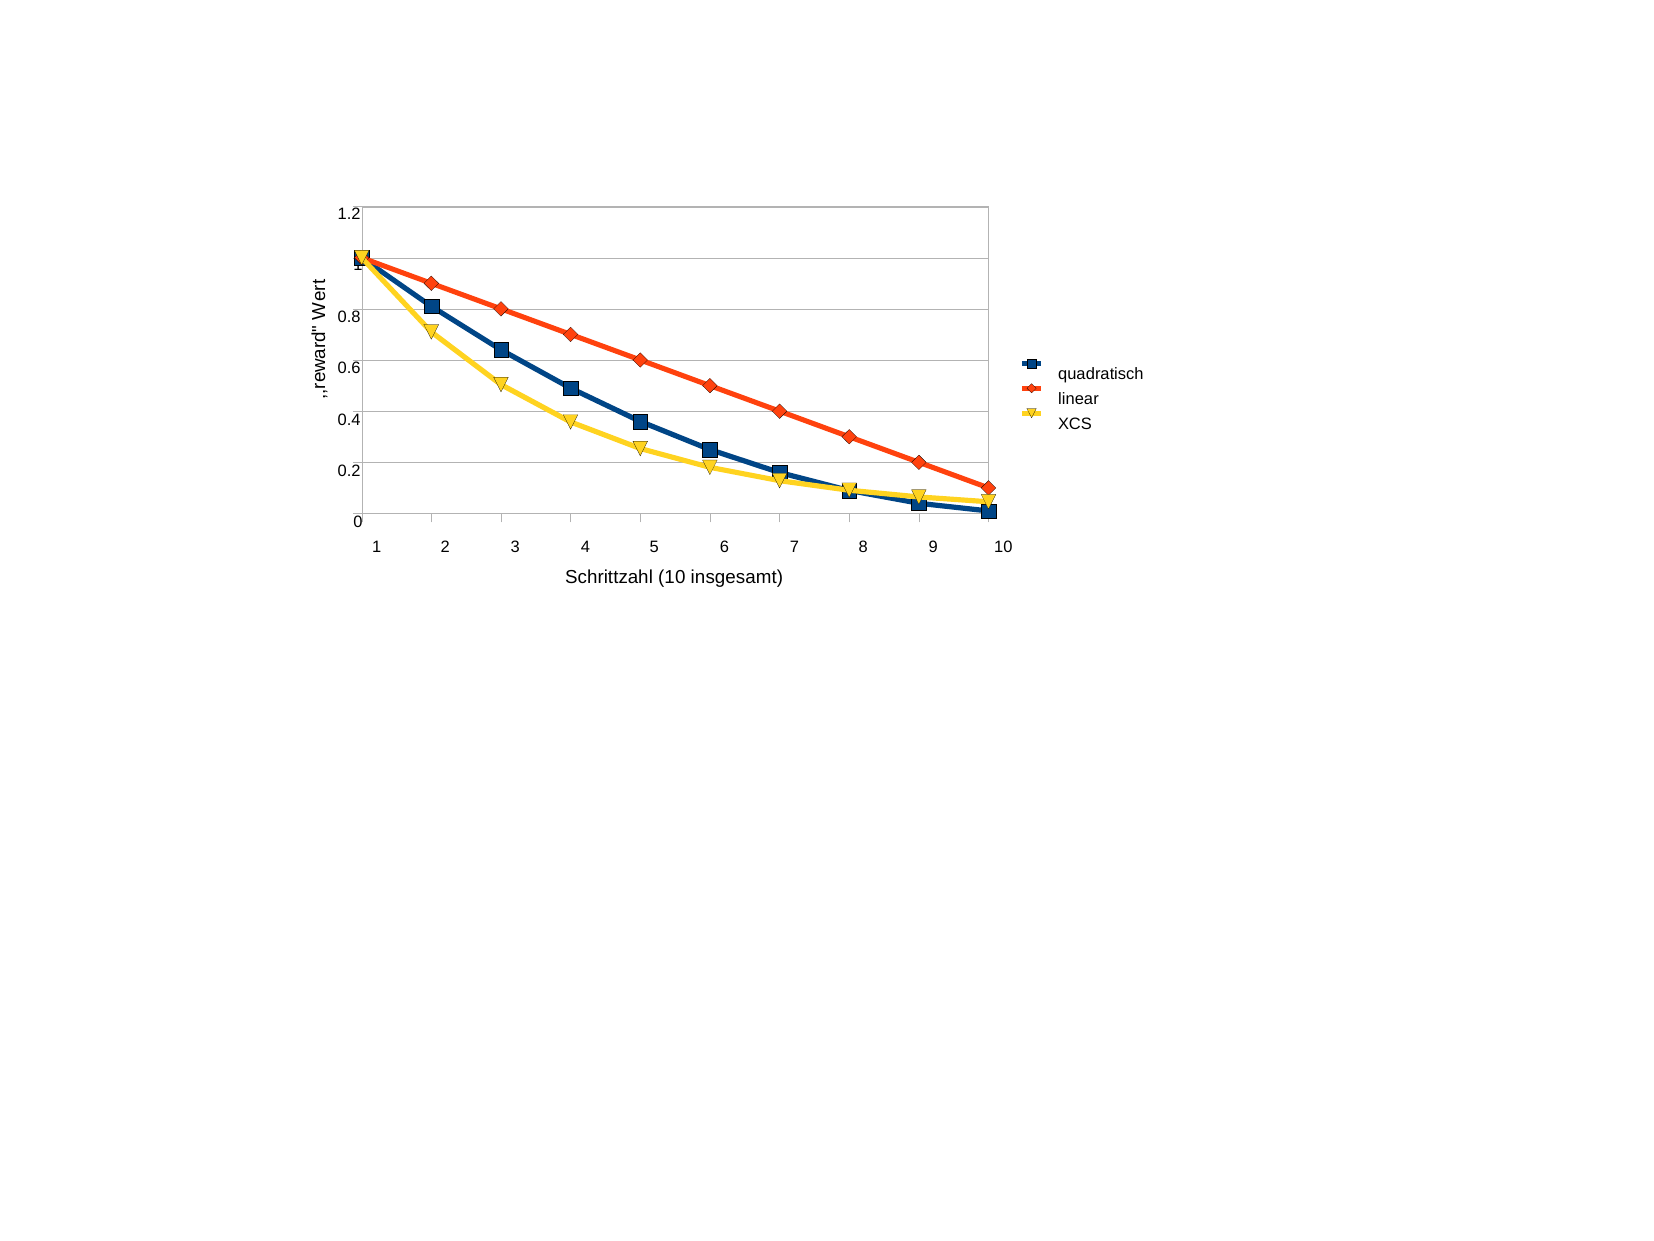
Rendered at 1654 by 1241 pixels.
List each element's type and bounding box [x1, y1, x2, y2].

picture [264, 187, 1163, 600]
